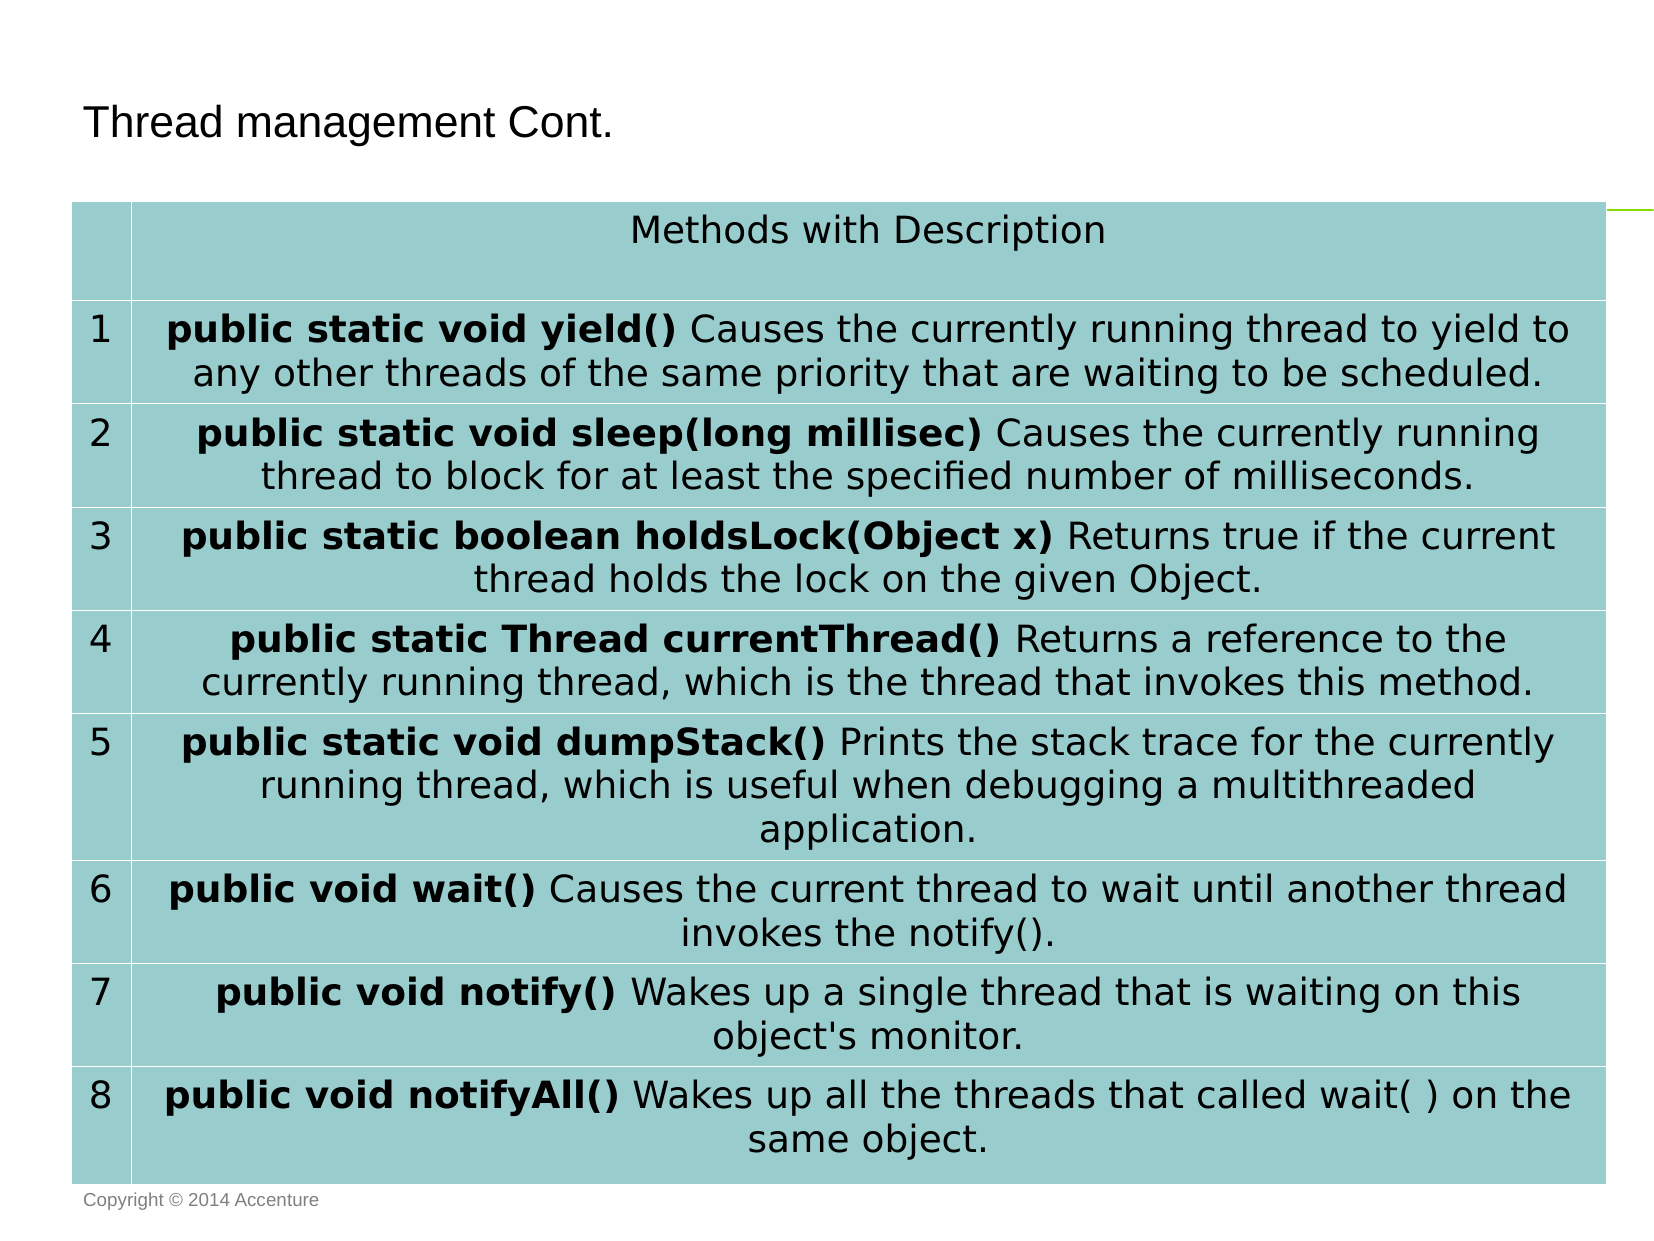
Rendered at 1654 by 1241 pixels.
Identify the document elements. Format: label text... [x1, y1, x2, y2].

table_cell public static void yield() Causes the currently running thread to yield to any other threads of the same priority that are waiting to be scheduled. [132, 301, 1606, 403]
table_cell public static boolean holdsLock(Object x) Returns true if the current thread holds the lock on the given Object. [132, 508, 1606, 610]
table_cell public void wait() Causes the current thread to wait until another thread invokes the notify(). [132, 861, 1606, 963]
table_cell public void notify() Wakes up a single thread that is waiting on this object's monitor. [132, 964, 1606, 1066]
table_cell 7 [72, 964, 131, 1066]
table_cell 8 [72, 1067, 131, 1184]
title Thread management Cont. [82, 49, 1571, 196]
table_cell 5 [72, 714, 131, 860]
table_cell public static void dumpStack() Prints the stack trace for the currently running thread, which is useful when debugging a multithreaded application. [132, 714, 1606, 860]
table_cell 4 [72, 611, 131, 713]
table_header Methods with Description [132, 202, 1606, 300]
table_cell 6 [72, 861, 131, 963]
table_cell public static void sleep(long millisec) Causes the currently running thread to block for at least the specified number of milliseconds. [132, 404, 1606, 507]
table_cell 1 [72, 301, 131, 403]
table_cell 2 [72, 404, 131, 507]
table_cell 3 [72, 508, 131, 610]
table_cell public void notifyAll() Wakes up all the threads that called wait( ) on the same object. [132, 1067, 1606, 1184]
table_cell public static Thread currentThread() Returns a reference to the currently running thread, which is the thread that invokes this method. [132, 611, 1606, 713]
table_header [72, 202, 131, 300]
